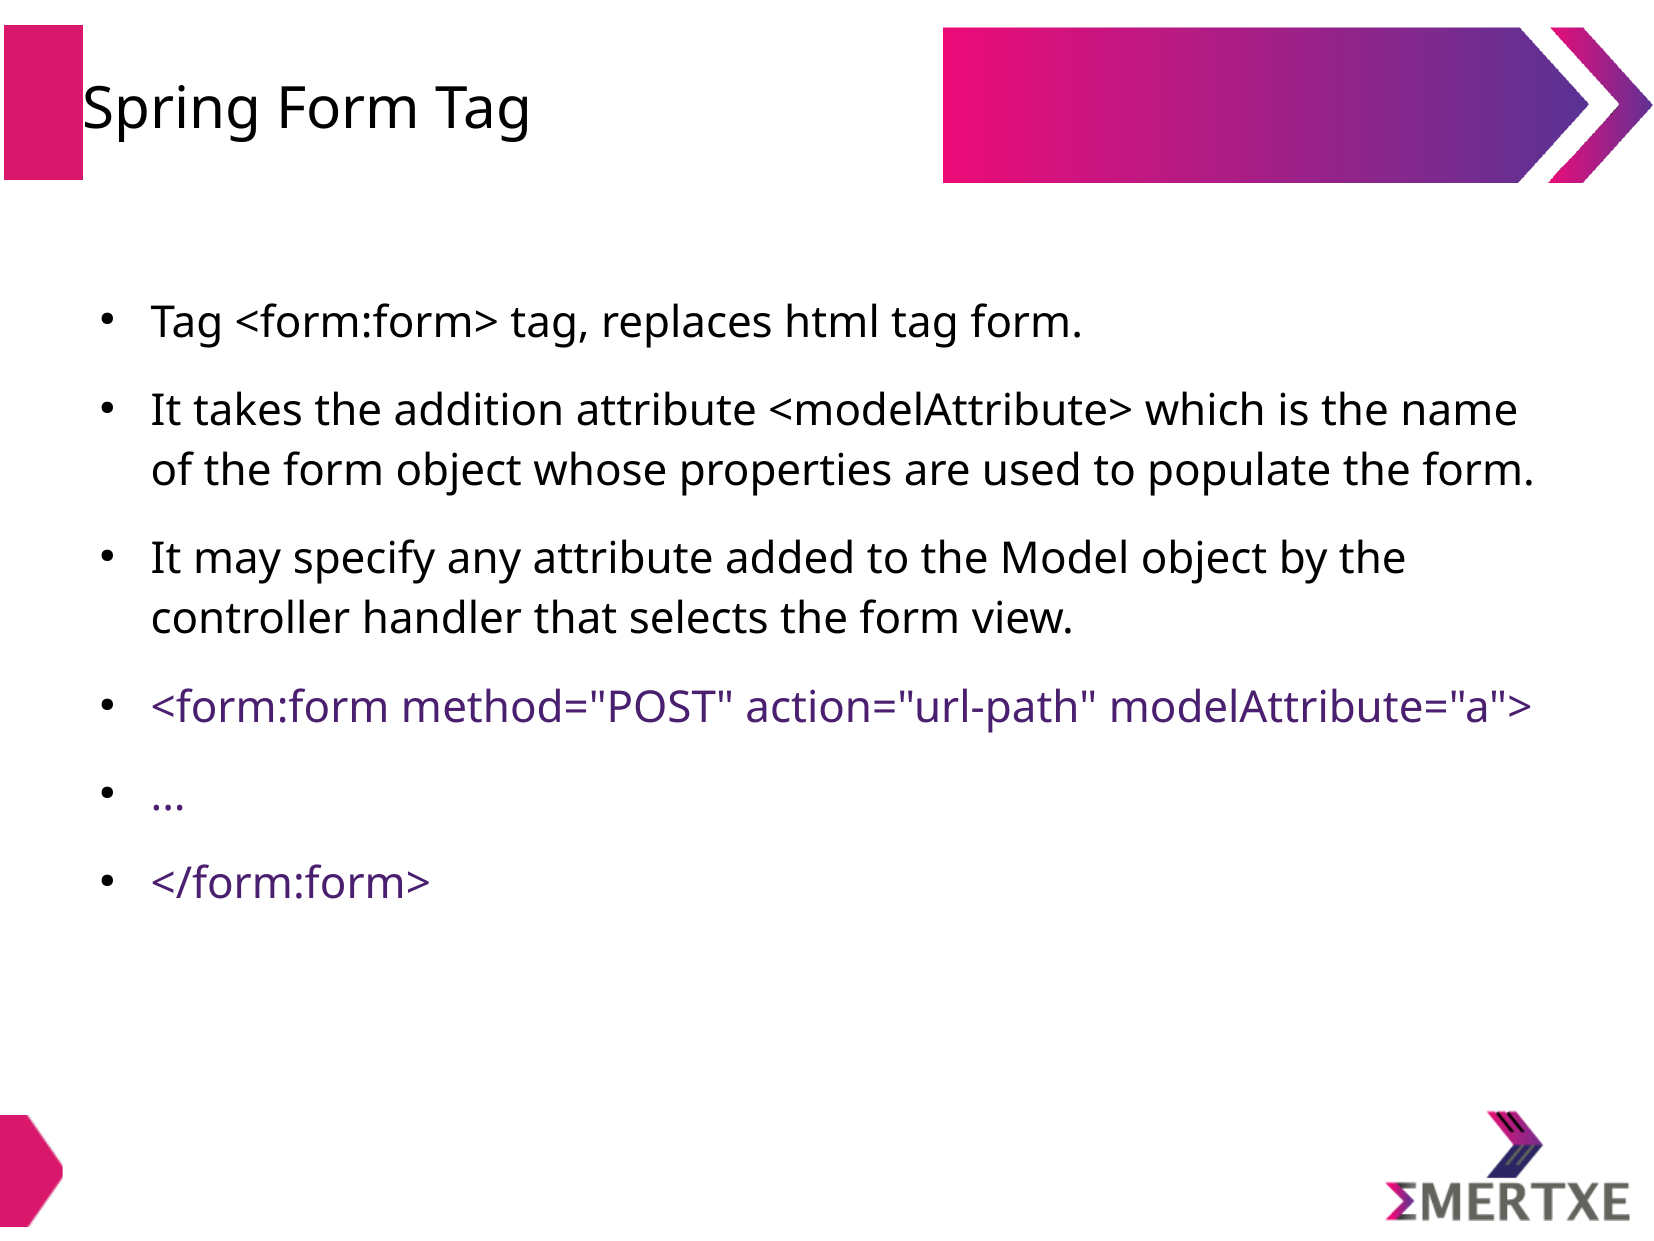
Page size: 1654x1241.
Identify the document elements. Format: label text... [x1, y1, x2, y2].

picture [1385, 1107, 1631, 1221]
picture [1571, 27, 1653, 183]
title Spring Form Tag [82, 2, 1571, 210]
list Tag <form:form> tag, replaces html tag form. It takes the addition attribute <modelAttribute> which is the name of the form object whose properties are used to populate the form. It may specify any attribute added to the Model object by the controller handler that selects the form view. <form:form method="POST" action="url-path" modelAttribute="a"> ... </form:form> [82, 290, 1571, 1010]
